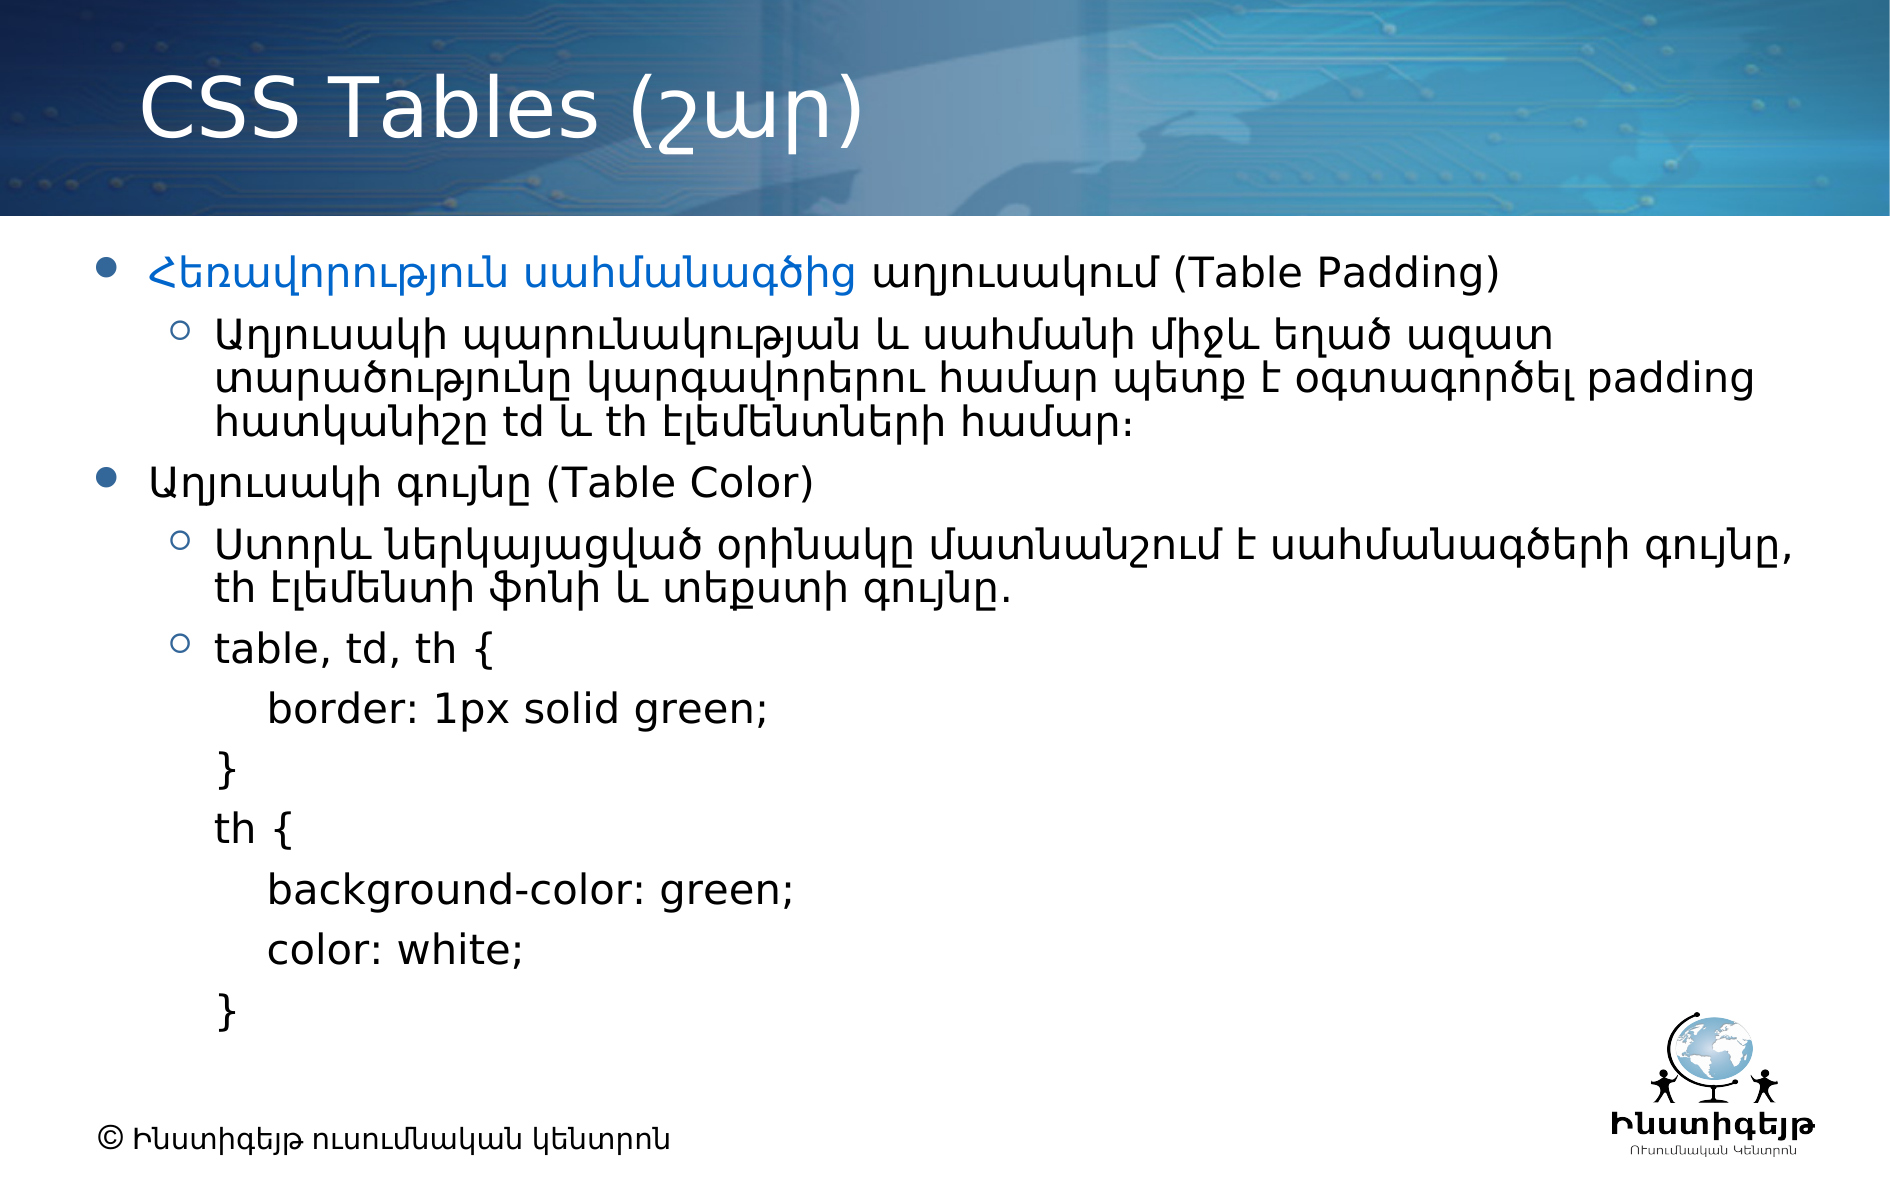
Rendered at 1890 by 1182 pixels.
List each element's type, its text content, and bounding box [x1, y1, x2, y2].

text_box CSS Tables (շար) [138, 82, 1801, 96]
picture [0, 0, 1890, 216]
list Հեռավորություն սահմանագծից աղյուսակում (Table Padding) Աղյուսակի պարունակության և սահմանի միջև եղած ազատ տարածությունը կարգավորերու համար պետք է օգտագործել padding հատկանիշը td և th էլեմենտների համար։ Աղյուսակի գույնը (Table Color) Ստորև ներկայացված օրինակը մատնանշում է սահմանագծերի գույնը, th էլեմենտի ֆոնի և տեքստի գույնը․ table, td, th { border: 1px solid green; } th { background-color: green; color: white; } [93, 252, 1820, 296]
picture [1612, 1012, 1815, 1157]
